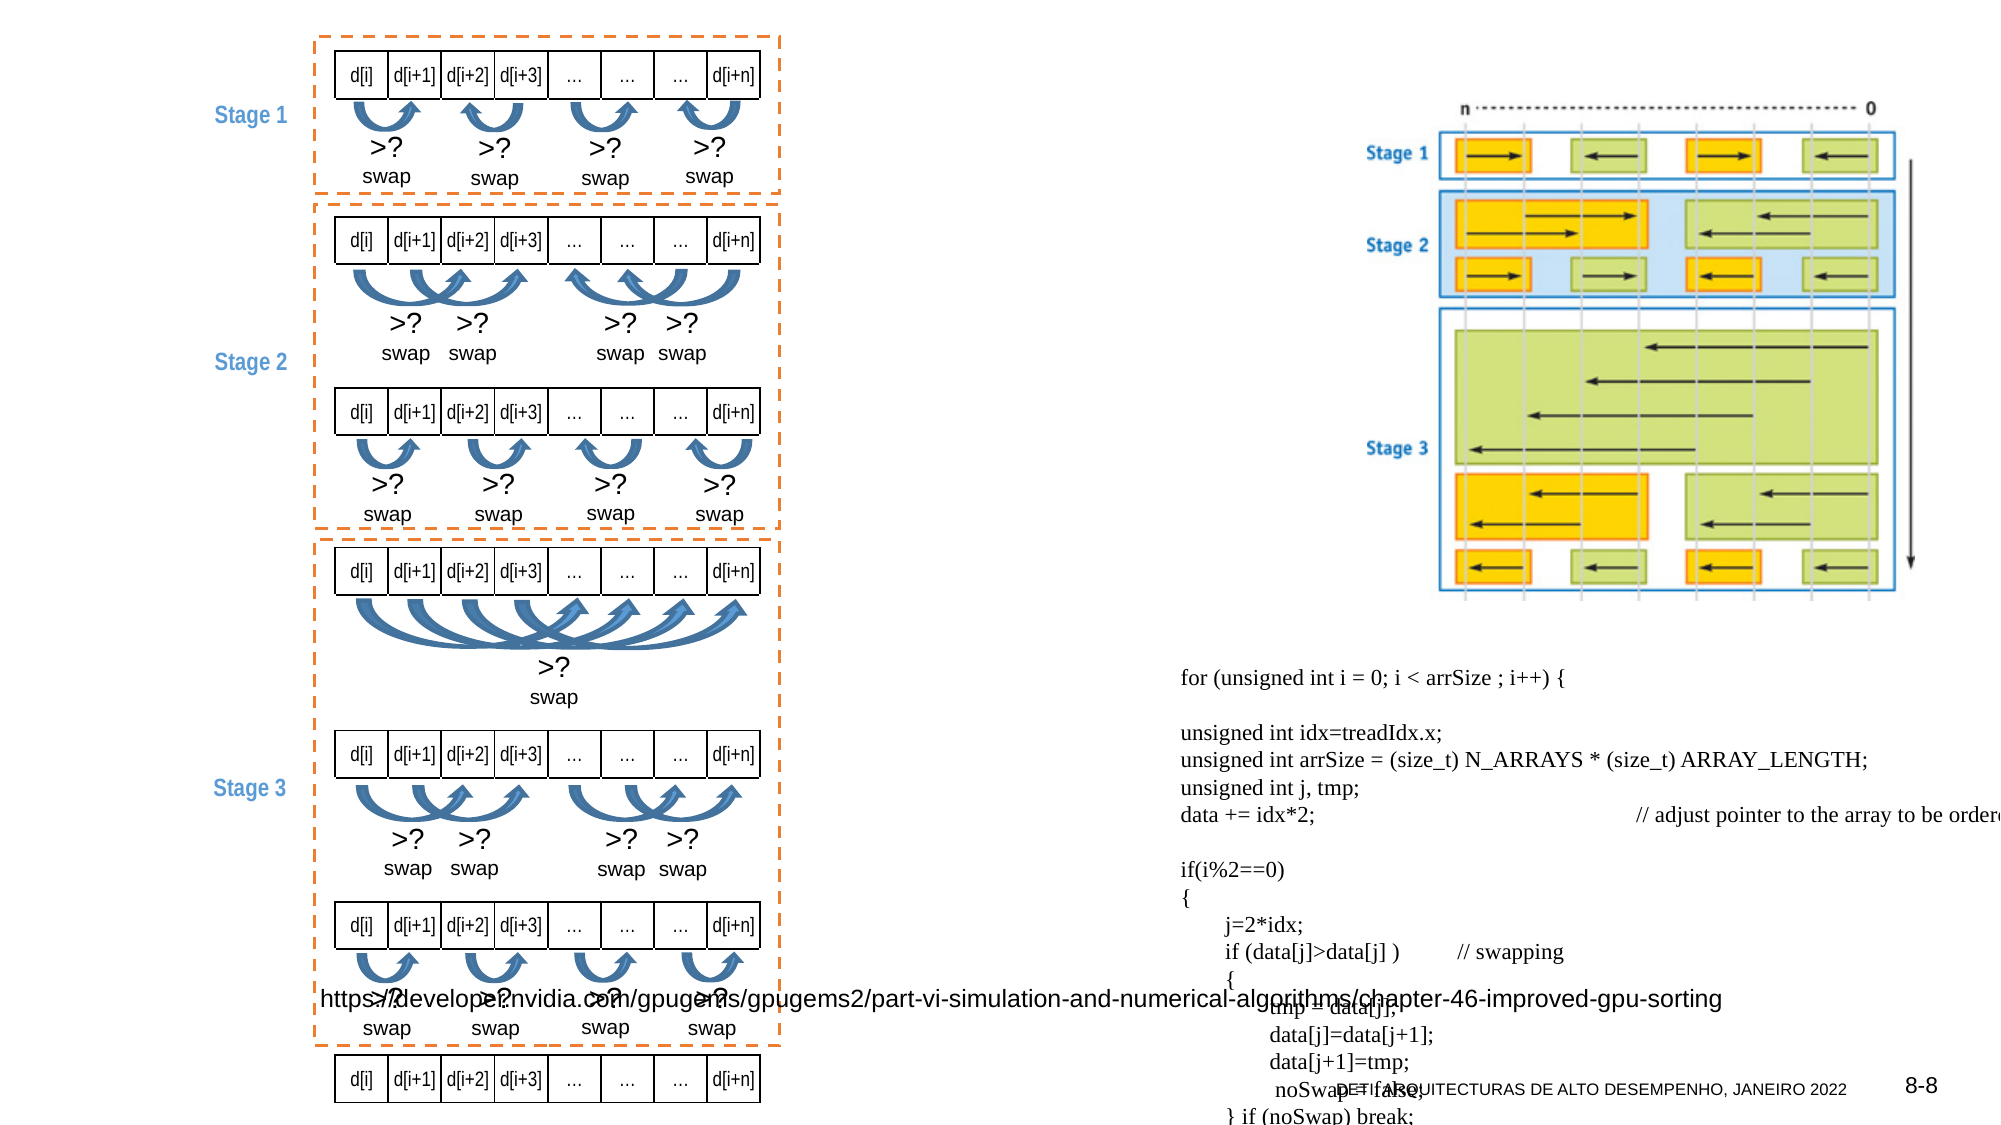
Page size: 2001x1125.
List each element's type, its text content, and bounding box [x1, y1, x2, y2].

table_cell d[i+1] [389, 218, 440, 263]
table_cell d[i+n] [708, 1056, 759, 1102]
table_cell [655, 596, 706, 645]
text_box >? swap [435, 298, 511, 371]
table_cell d[i+2] [442, 1056, 494, 1102]
text_box [400, 441, 417, 459]
table_cell … [655, 731, 706, 777]
table_cell [532, 636, 547, 642]
table_cell [495, 647, 547, 730]
table_cell d[i+3] [495, 731, 547, 777]
text_box >? swap [603, 814, 645, 819]
text_box >? swap [597, 459, 625, 466]
text_box [681, 102, 698, 121]
text_box [579, 441, 640, 467]
table_cell d[i+3] [495, 548, 547, 594]
table_cell d[i] [336, 731, 387, 777]
text_box [568, 271, 739, 305]
text_box [469, 441, 483, 459]
table_cell [655, 1021, 706, 1054]
table_cell … [655, 548, 706, 594]
table_cell … [655, 903, 706, 948]
text_box [507, 955, 524, 973]
table_cell [582, 636, 600, 645]
table_cell [602, 950, 653, 975]
table_cell … [602, 731, 653, 777]
table_cell … [602, 903, 653, 948]
table_cell [602, 1021, 653, 1054]
table_cell [442, 646, 494, 730]
table_cell [442, 371, 494, 387]
table_header d[i+2] [442, 52, 494, 98]
table_cell [549, 436, 600, 547]
text_box >? swap [349, 1021, 426, 1046]
text_box [690, 441, 751, 468]
text_box [399, 955, 415, 973]
table_cell [708, 265, 759, 387]
text_box >? swap [668, 121, 752, 194]
table_cell [549, 636, 566, 642]
table_cell [549, 265, 600, 387]
table_cell d[i+1] [389, 389, 440, 434]
table_cell [442, 265, 494, 298]
table_cell [389, 779, 440, 814]
table_header d[i] [336, 52, 387, 98]
text_box >? swap [606, 298, 644, 303]
table_cell … [549, 389, 600, 434]
table_cell [495, 779, 547, 901]
text_box [493, 787, 526, 814]
table_cell [655, 265, 706, 298]
table_cell [495, 596, 547, 639]
text_box >? swap [571, 459, 650, 531]
table_cell [655, 887, 706, 901]
text_box [358, 787, 388, 814]
table_cell [389, 1021, 440, 1054]
text_box for (unsigned int i = 0; i < arrSize ; i++) { unsigned int idx=treadIdx.x; unsigned int arrSize = (size_t) N_ARRAYS * (size_t) ARRAY_LENGTH; unsigned int j, tmp; data += idx*2; // adjust pointer to the array to be ordered if(i%2==0) { j=2*idx; if (data[j]>data[j] ) // swapping { tmp = data[j]; data[j]=data[j+1]; data[j+1]=tmp; noSwap = false; } if (noSwap) break; } else { j=2*idx+1; if (j<arrSize-1) { if (data[j]>data[j] ) // swapping { tmp = data[j]; data[j]=data[j+1]; data[j+1]=tmp; noSwap = false; } } } [1165, 654, 2000, 1125]
table_cell … [602, 389, 653, 434]
table_cell [549, 1021, 600, 1054]
table_cell [602, 779, 653, 814]
text_box >? swap [348, 459, 427, 532]
text_box [358, 955, 372, 973]
text_box [721, 954, 740, 975]
table_cell [336, 100, 387, 216]
table_cell [655, 637, 706, 730]
table_cell d[i] [336, 903, 387, 948]
table_cell d[i+n] [708, 548, 759, 594]
text_box [570, 787, 739, 820]
text_box [616, 104, 634, 123]
table_cell [442, 596, 494, 644]
text_box >? swap [370, 814, 437, 886]
table_cell d[i+1] [389, 1056, 440, 1102]
text_box >? swap [459, 459, 538, 532]
table_cell d[i] [336, 218, 387, 263]
table_cell [602, 371, 653, 387]
text_box >? swap [345, 122, 428, 194]
table_cell d[i] [336, 1056, 387, 1102]
text_box >? swap [457, 1021, 534, 1046]
table_cell d[i+3] [495, 218, 547, 263]
text_box >? swap [660, 814, 703, 819]
text_box >? swap [680, 459, 759, 532]
table_cell [336, 950, 387, 975]
table_cell [602, 530, 653, 547]
text_box [467, 955, 481, 973]
table_cell [495, 265, 547, 387]
table_cell [708, 950, 759, 975]
text_box >? swap [645, 814, 721, 887]
text_box [464, 105, 481, 123]
table_cell [442, 779, 494, 814]
text_box Stage 1 [199, 91, 303, 137]
table_cell d[i+n] [708, 218, 759, 263]
table_cell [495, 635, 512, 644]
table_cell … [602, 218, 653, 263]
table_cell … [602, 1056, 653, 1102]
table_cell d[i+n] [708, 389, 759, 434]
text_box [412, 271, 468, 298]
picture [1367, 101, 1915, 601]
table_cell [442, 100, 494, 216]
text_box [355, 271, 385, 298]
table_cell [442, 1021, 494, 1054]
table_cell [708, 596, 759, 730]
table_cell d[i+1] [389, 903, 440, 948]
table_cell … [655, 218, 706, 263]
table_cell [612, 637, 653, 648]
text_box Stage 2 [199, 337, 303, 383]
text_box >? swap [564, 123, 647, 196]
text_box Stage 3 [198, 763, 302, 809]
text_box >? swap [437, 814, 513, 886]
table_cell … [549, 218, 600, 263]
table_cell [389, 596, 440, 643]
table_cell d[i+1] [389, 731, 440, 777]
text_box >? swap [567, 1021, 644, 1045]
table_cell d[i+2] [442, 389, 494, 434]
table_cell [389, 634, 440, 730]
table_cell d[i+2] [442, 731, 494, 777]
text_box [358, 441, 373, 459]
text_box [358, 600, 637, 648]
table_header d[i+3] [495, 52, 547, 98]
table_header d[i+1] [389, 52, 440, 98]
text_box >? swap [660, 298, 706, 304]
table_cell … [655, 389, 706, 434]
table_cell [534, 1021, 547, 1044]
text_box >? swap [453, 123, 537, 196]
text_box >? swap [584, 814, 645, 887]
table_cell [708, 532, 759, 547]
table_cell [708, 436, 759, 459]
table_cell d[i] [336, 389, 387, 434]
table_cell d[i+2] [442, 218, 494, 263]
text_box >? swap [582, 298, 644, 371]
table_cell [549, 596, 600, 639]
table_header … [602, 52, 653, 98]
text_box >? swap [644, 298, 721, 371]
text_box >? swap [708, 459, 735, 466]
table_cell [442, 950, 494, 975]
text_box [683, 954, 700, 975]
table_cell … [602, 548, 653, 594]
table_cell [495, 436, 547, 527]
table_cell d[i+1] [389, 548, 440, 594]
table_cell d[i+3] [495, 903, 547, 948]
table_cell [549, 100, 600, 216]
table_cell [442, 635, 481, 646]
table_cell [495, 530, 547, 547]
table_cell [602, 100, 653, 216]
table_cell [336, 596, 387, 730]
table_cell [602, 436, 653, 527]
table_cell [751, 1021, 759, 1046]
table_cell [389, 886, 440, 901]
table_header … [655, 52, 706, 98]
text_box [614, 954, 633, 975]
text_box >? swap [368, 298, 435, 371]
table_cell [442, 436, 494, 547]
table_cell … [549, 548, 600, 594]
table_cell [495, 100, 547, 192]
table_cell [708, 779, 759, 901]
table_cell [602, 887, 653, 901]
table_cell [495, 195, 547, 216]
table_cell d[i+2] [442, 548, 494, 594]
table_cell [389, 371, 440, 387]
table_cell [389, 100, 440, 216]
table_cell d[i+3] [495, 389, 547, 434]
table_cell [655, 100, 706, 216]
table_cell [708, 1046, 759, 1054]
text_box [576, 954, 592, 975]
text_box [492, 271, 524, 298]
table_cell [708, 100, 759, 192]
table_cell [389, 950, 440, 975]
text_box >? swap [516, 642, 592, 715]
text_box [572, 104, 588, 123]
text_box [507, 105, 522, 123]
table_header … [549, 52, 600, 98]
table_cell [336, 1021, 387, 1054]
text_box [355, 103, 370, 122]
table_cell … [549, 1056, 600, 1102]
text_box https://developer.nvidia.com/gpugems/gpugems2/part-vi-simulation-and-numerical-algorithms/chapter-46-improved-gpu-sorting [305, 975, 1165, 1021]
text_box [592, 601, 744, 649]
table_cell [602, 648, 653, 730]
table_cell [602, 596, 653, 645]
table_cell [389, 265, 440, 298]
table_cell [655, 779, 706, 814]
table_cell d[i+2] [442, 903, 494, 948]
table_cell [655, 436, 706, 547]
table_cell d[i] [336, 548, 387, 594]
table_cell [549, 950, 600, 975]
table_cell [602, 265, 653, 298]
table_cell [336, 779, 387, 901]
table_cell [336, 436, 387, 547]
text_box [400, 103, 417, 122]
table_cell [389, 436, 440, 547]
table_cell … [655, 1056, 706, 1102]
table_cell d[i+n] [708, 731, 759, 777]
table_cell [655, 371, 706, 387]
table_cell [708, 194, 759, 216]
table_header d[i+n] [708, 52, 759, 98]
text_box [511, 441, 528, 459]
table_cell [336, 265, 387, 387]
table_cell [549, 779, 600, 901]
text_box [414, 787, 470, 814]
text_box [724, 102, 739, 121]
table_cell d[i+n] [708, 903, 759, 948]
table_cell … [549, 731, 600, 777]
table_cell d[i+3] [495, 1056, 547, 1102]
table_cell … [549, 903, 600, 948]
table_cell [655, 950, 706, 975]
table_cell [495, 950, 547, 975]
table_cell [549, 648, 600, 730]
table_cell [495, 1046, 547, 1054]
table_cell [442, 886, 494, 901]
text_box >? swap [674, 1021, 751, 1046]
